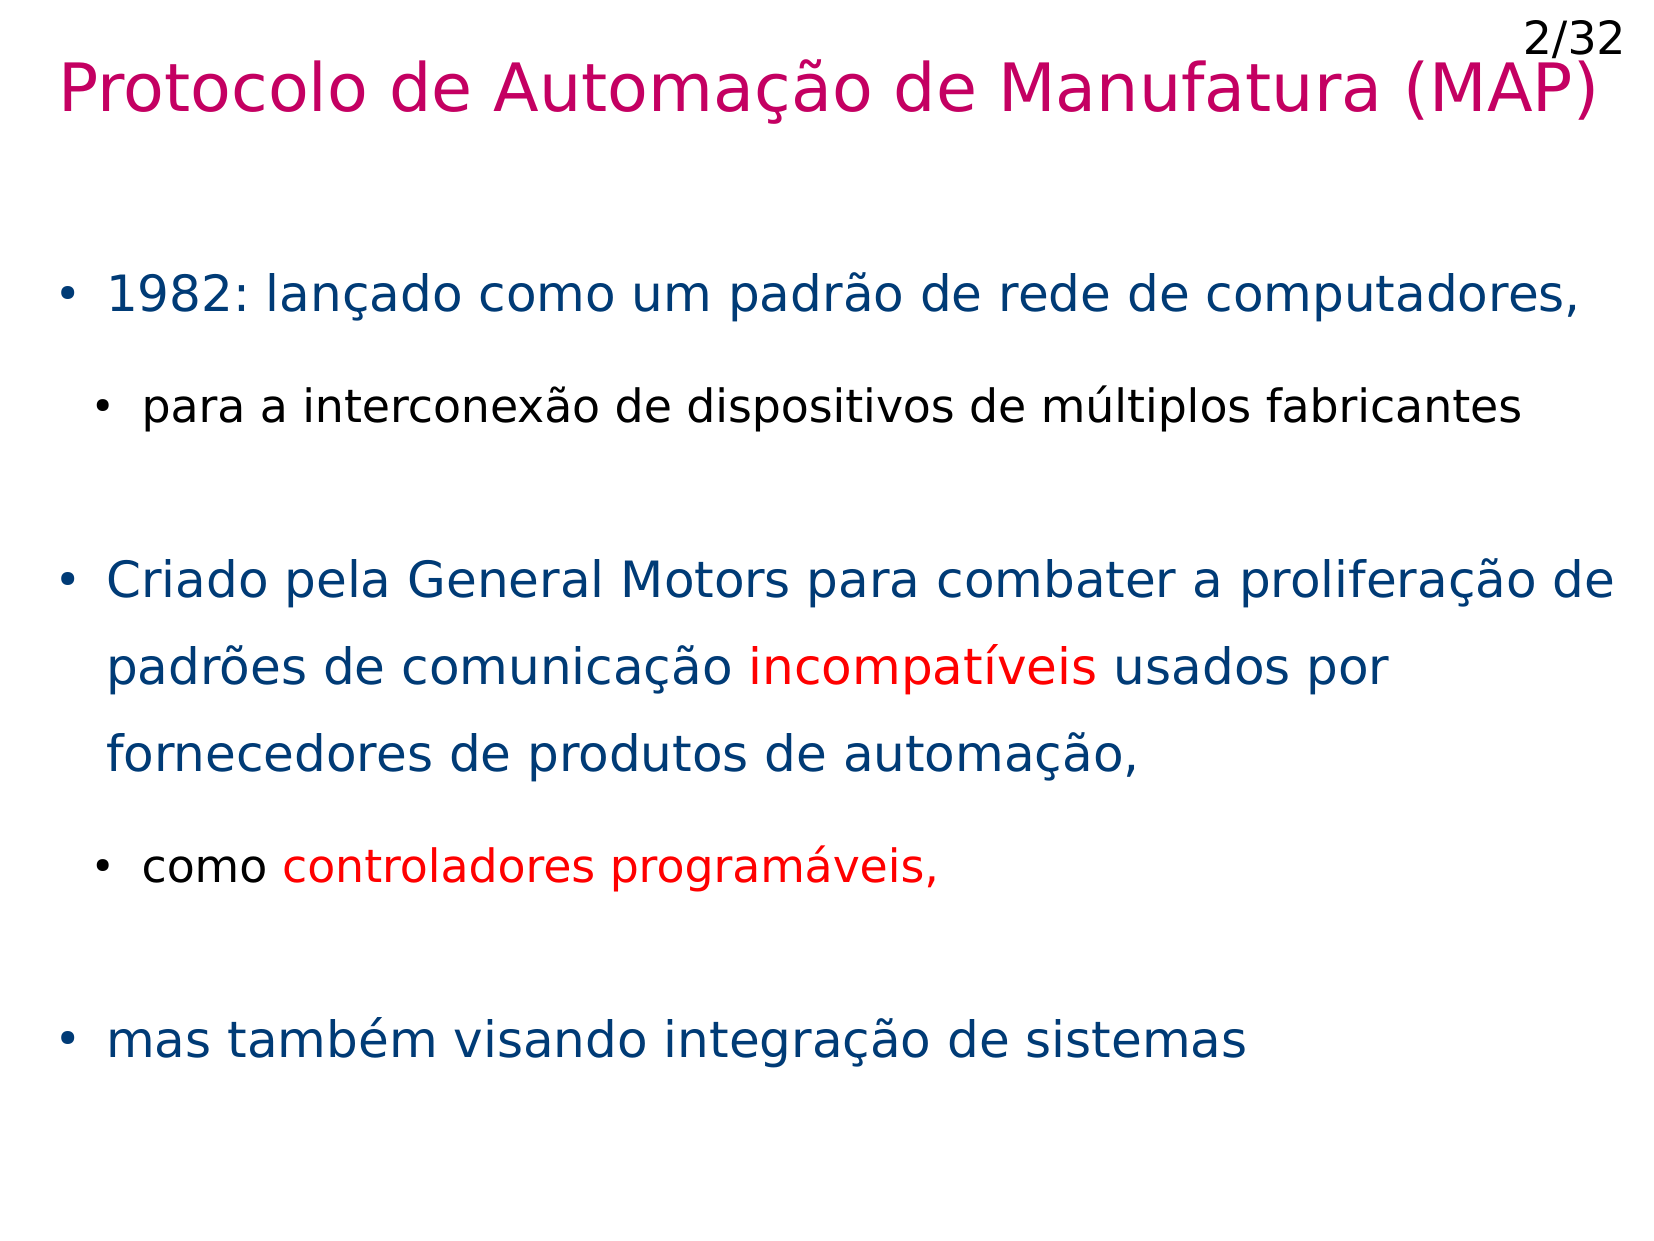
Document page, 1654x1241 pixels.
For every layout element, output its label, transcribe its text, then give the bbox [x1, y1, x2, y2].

list 1982: lançado como um padrão de rede de computadores, para a interconexão de dispositivos de múltiplos fabricantes Criado pela General Motors para combater a proliferação de padrões de comunicação incompatíveis usados por fornecedores de produtos de automação, como controladores programáveis, mas também visando integração de sistemas [59, 236, 1625, 1211]
title Protocolo de Automação de Manufatura (MAP) [59, 29, 1625, 148]
